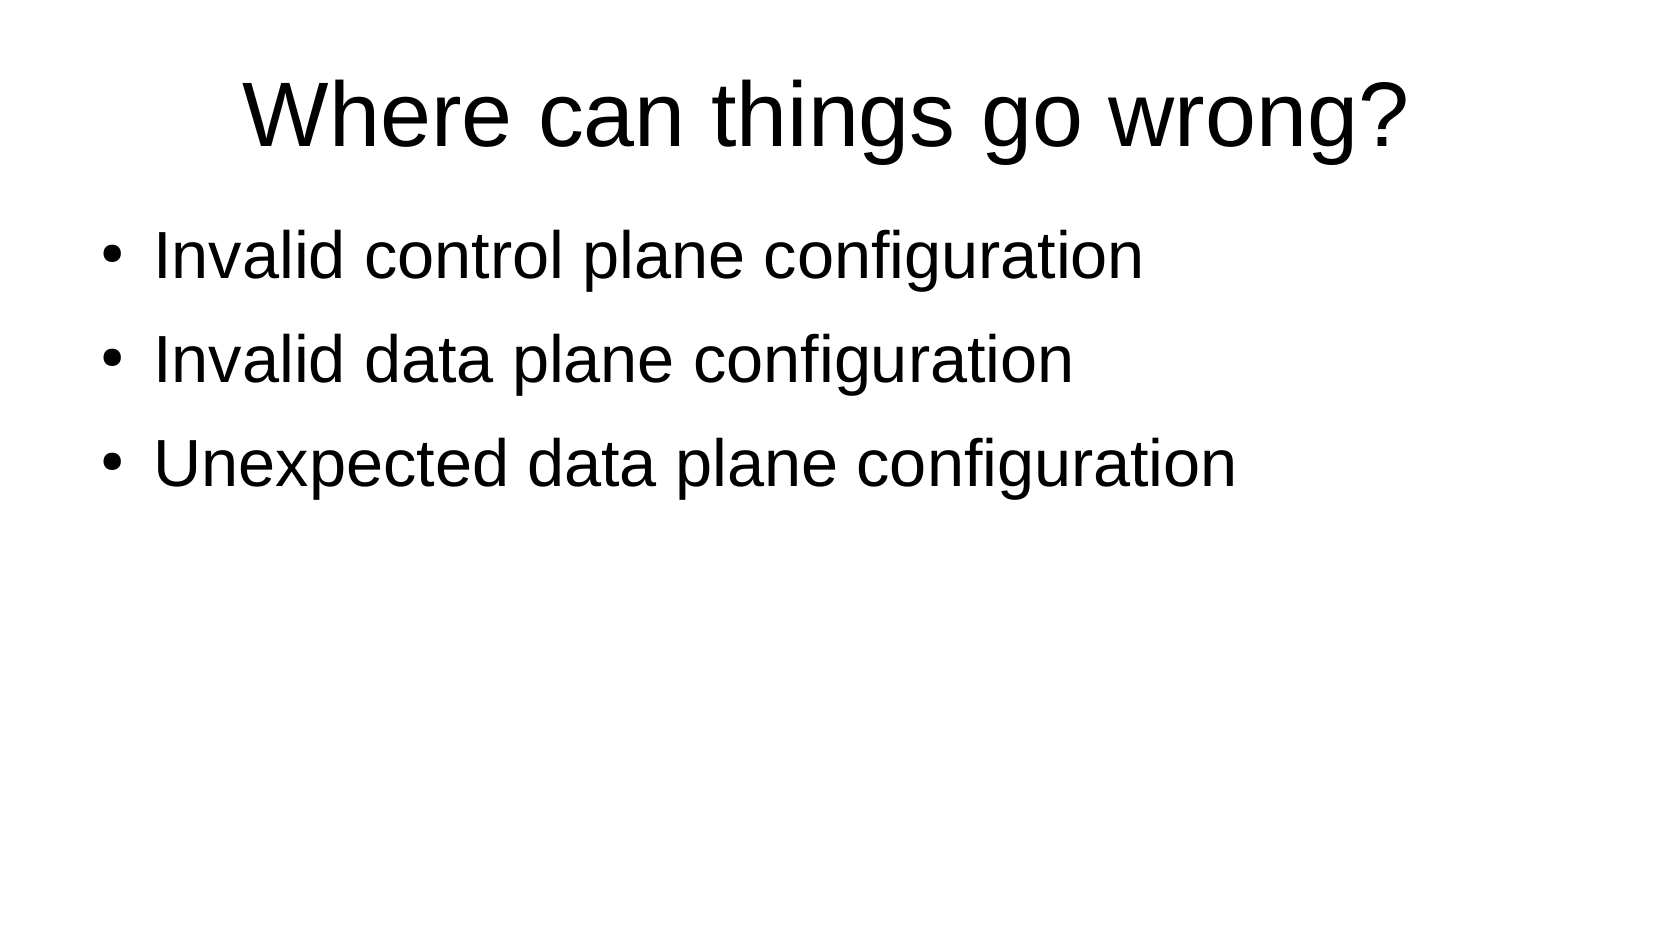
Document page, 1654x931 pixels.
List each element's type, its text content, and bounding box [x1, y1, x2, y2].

title Where can things go wrong? [82, 37, 1571, 193]
list Invalid control plane configuration Invalid data plane configuration Unexpected data plane configuration [82, 217, 1571, 758]
